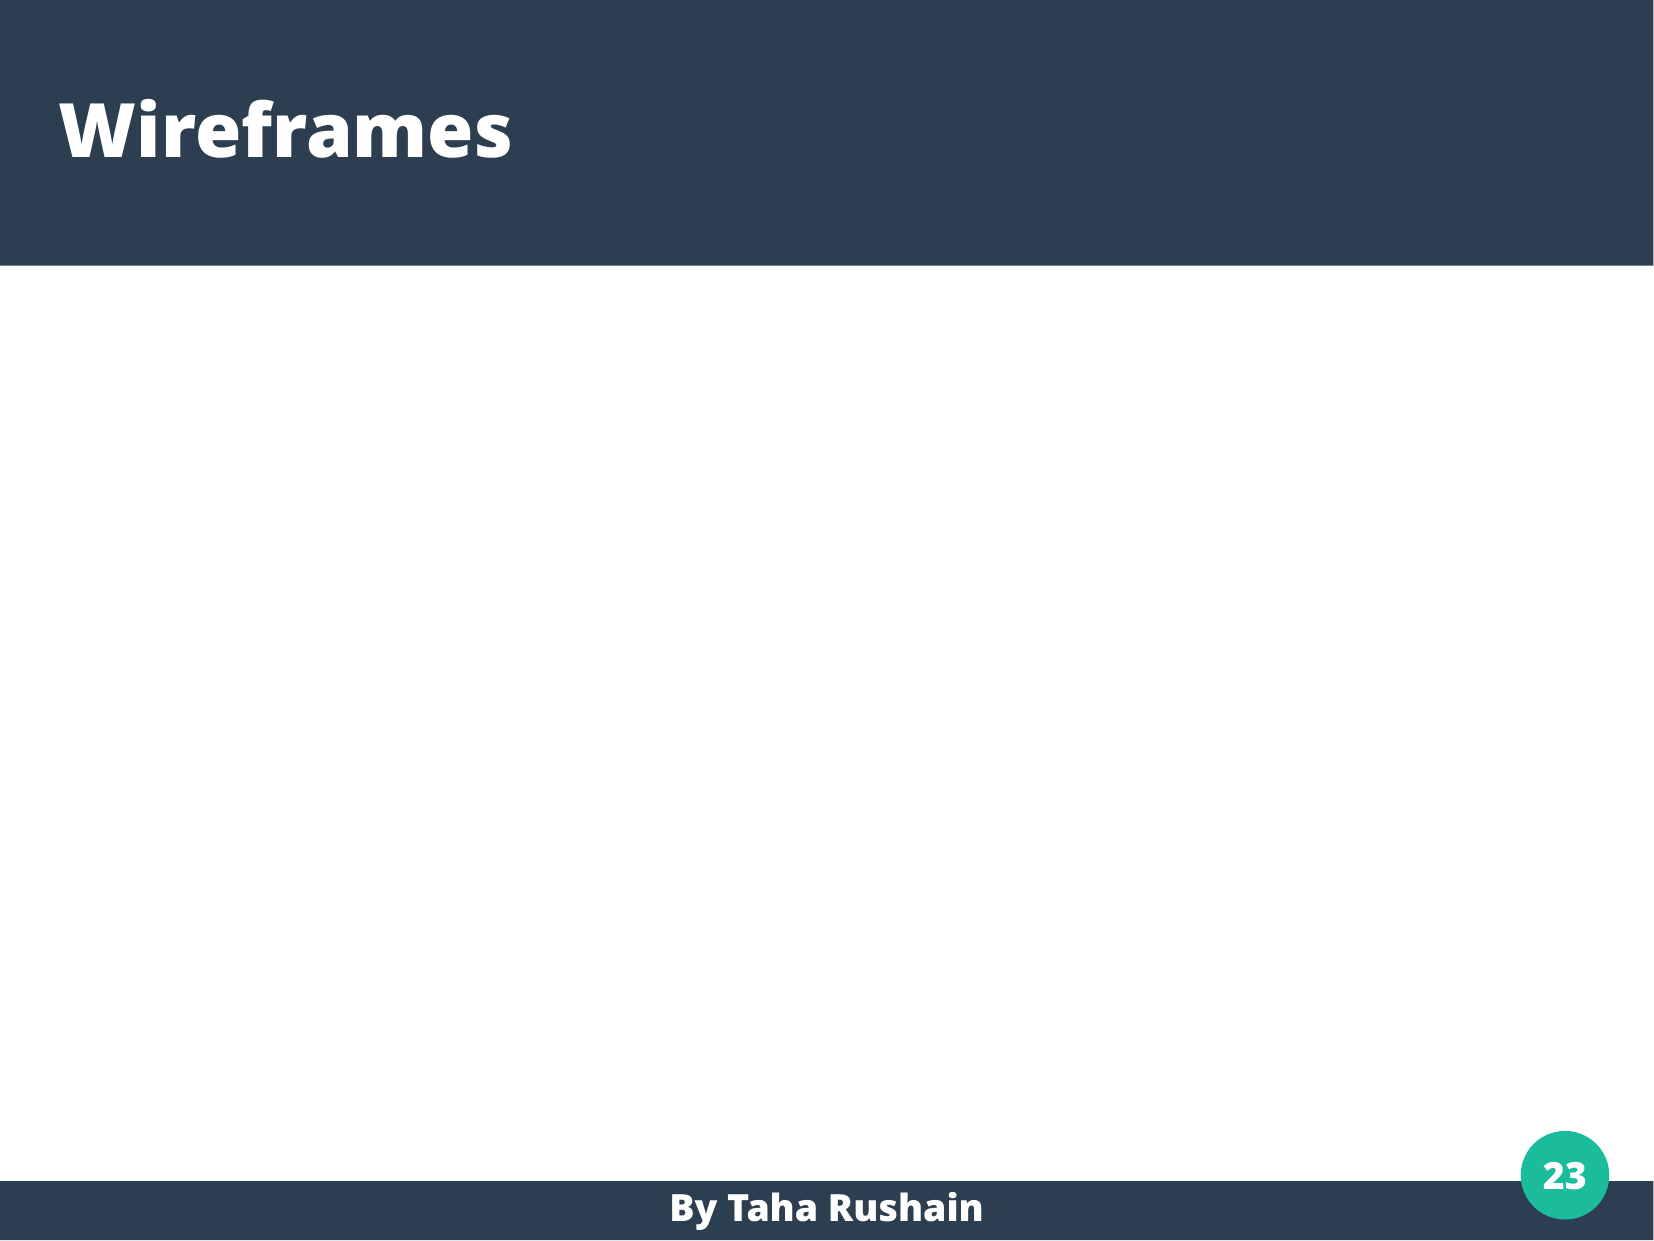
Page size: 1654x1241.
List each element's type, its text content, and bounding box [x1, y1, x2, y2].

title Wireframes [59, 49, 1595, 207]
